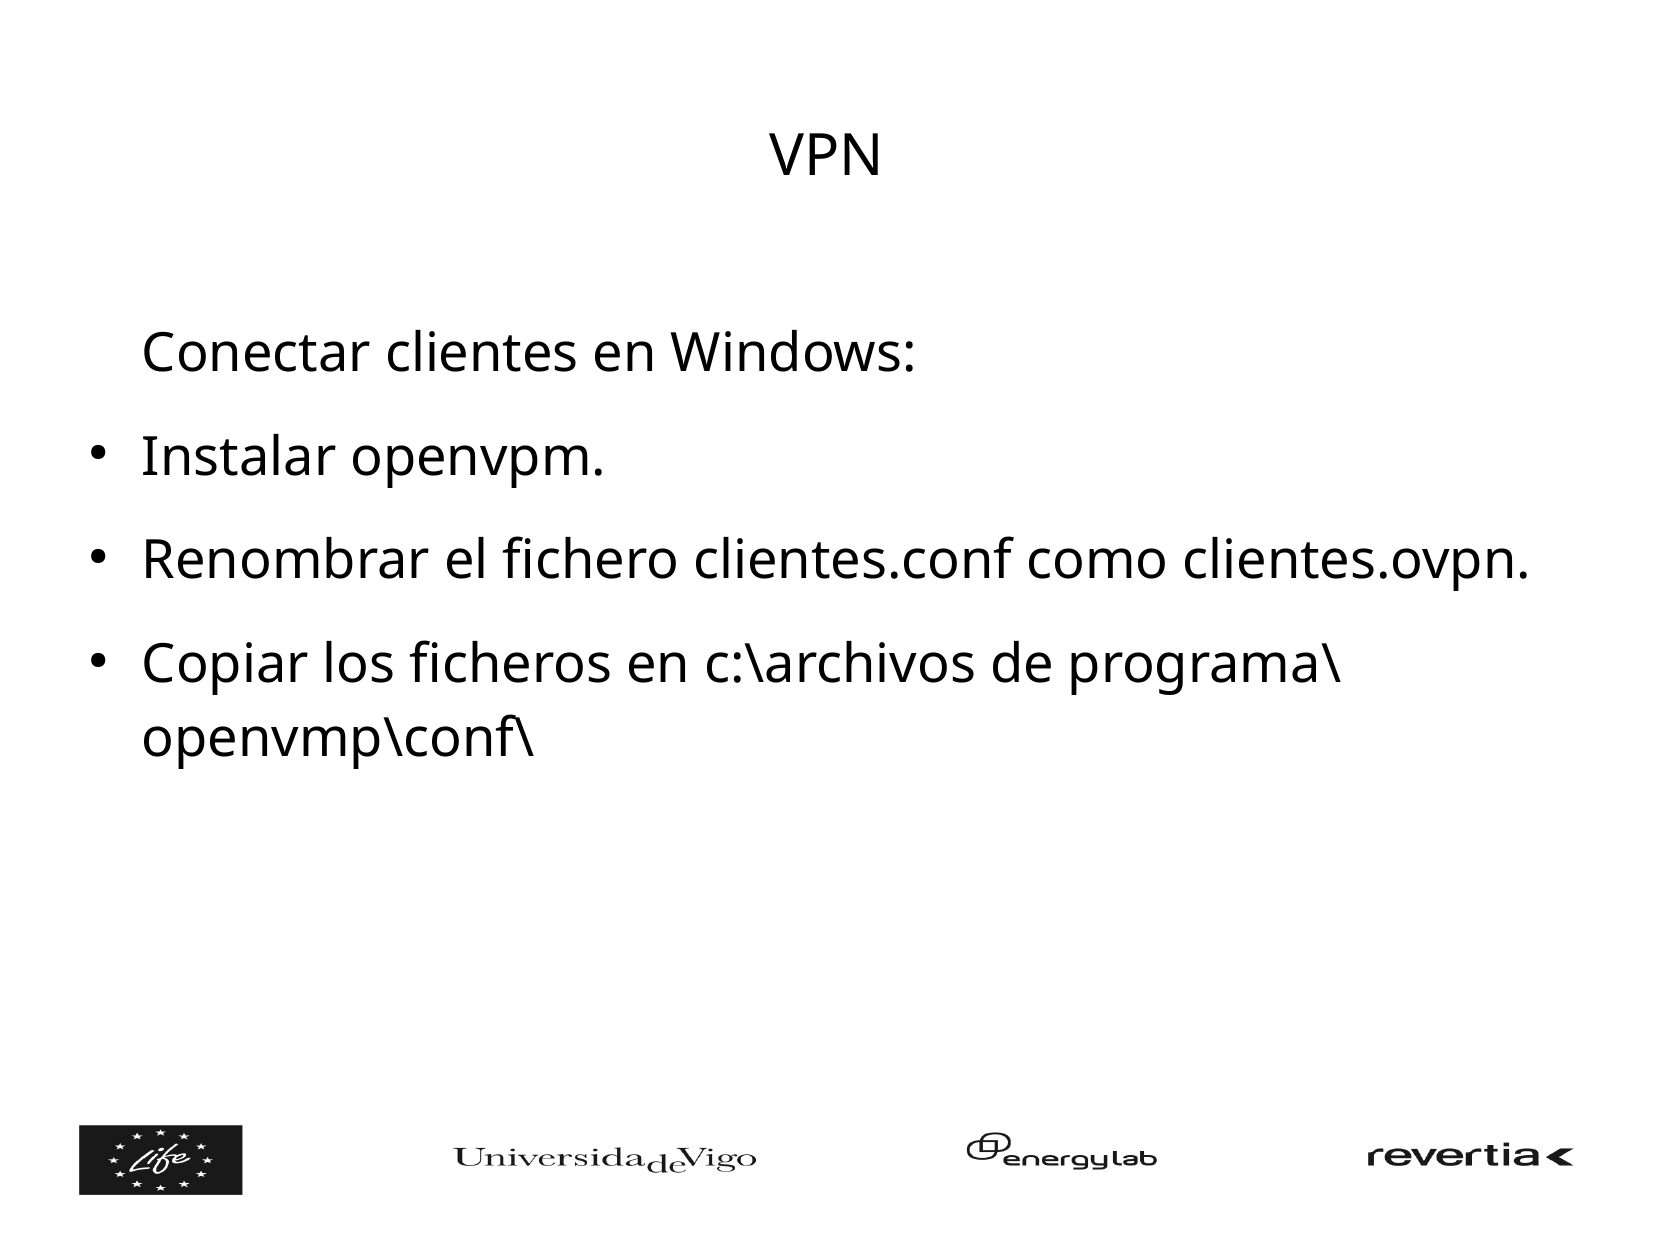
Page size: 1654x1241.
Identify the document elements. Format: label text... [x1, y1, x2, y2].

picture [0, 1009, 1654, 1241]
list Conectar clientes en Windows: Instalar openvpm. Renombrar el fichero clientes.conf como clientes.ovpn. Copiar los ficheros en c:\archivos de programa\openvmp\conf\ [70, 313, 1560, 993]
title VPN [82, 49, 1571, 257]
